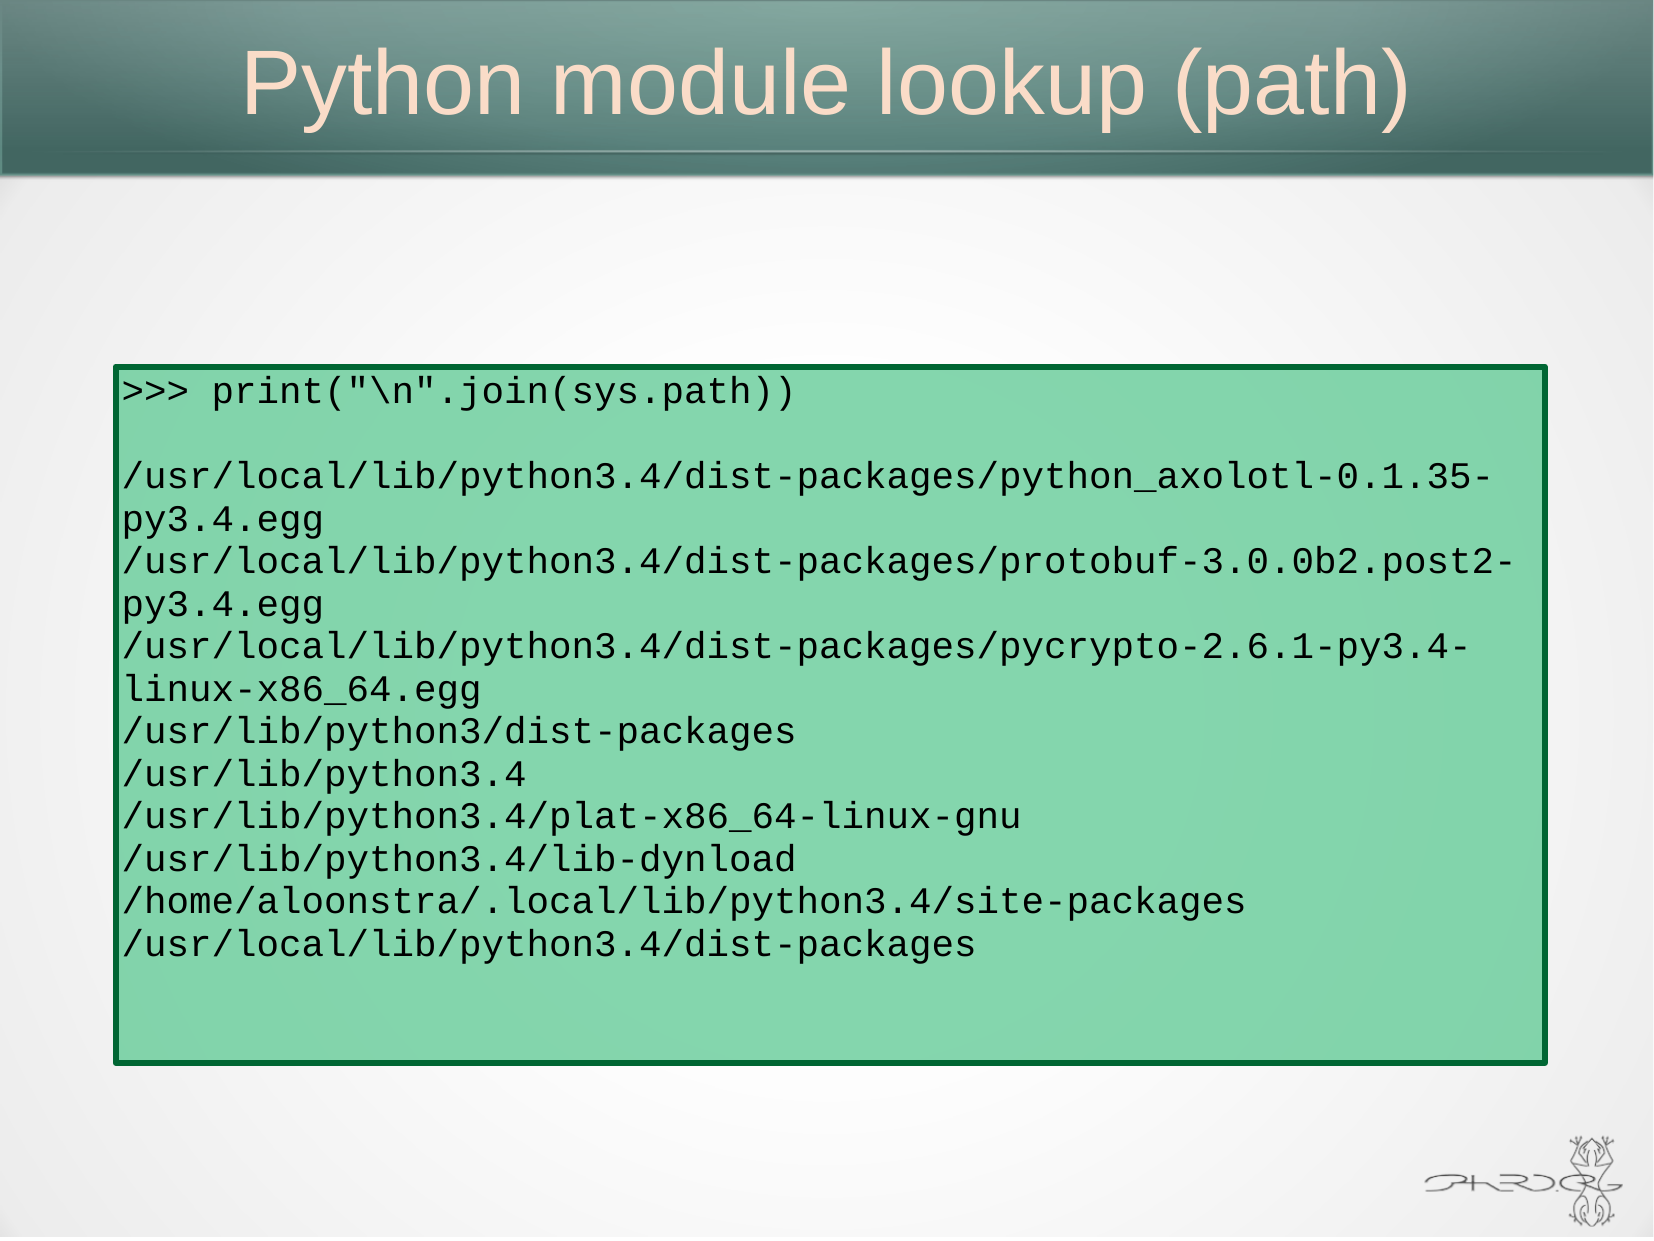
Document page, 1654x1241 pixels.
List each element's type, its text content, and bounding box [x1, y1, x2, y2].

picture [0, 0, 1654, 1237]
text_box >>> print("\n".join(sys.path)) /usr/local/lib/python3.4/dist-packages/python_axolotl-0.1.35-py3.4.egg /usr/local/lib/python3.4/dist-packages/protobuf-3.0.0b2.post2-py3.4.egg /usr/local/lib/python3.4/dist-packages/pycrypto-2.6.1-py3.4-linux-x86_64.egg /usr/lib/python3/dist-packages /usr/lib/python3.4 /usr/lib/python3.4/plat-x86_64-linux-gnu /usr/lib/python3.4/lib-dynload /home/aloonstra/.local/lib/python3.4/site-packages /usr/local/lib/python3.4/dist-packages [115, 366, 1545, 1063]
title Python module lookup (path) [82, 11, 1571, 154]
